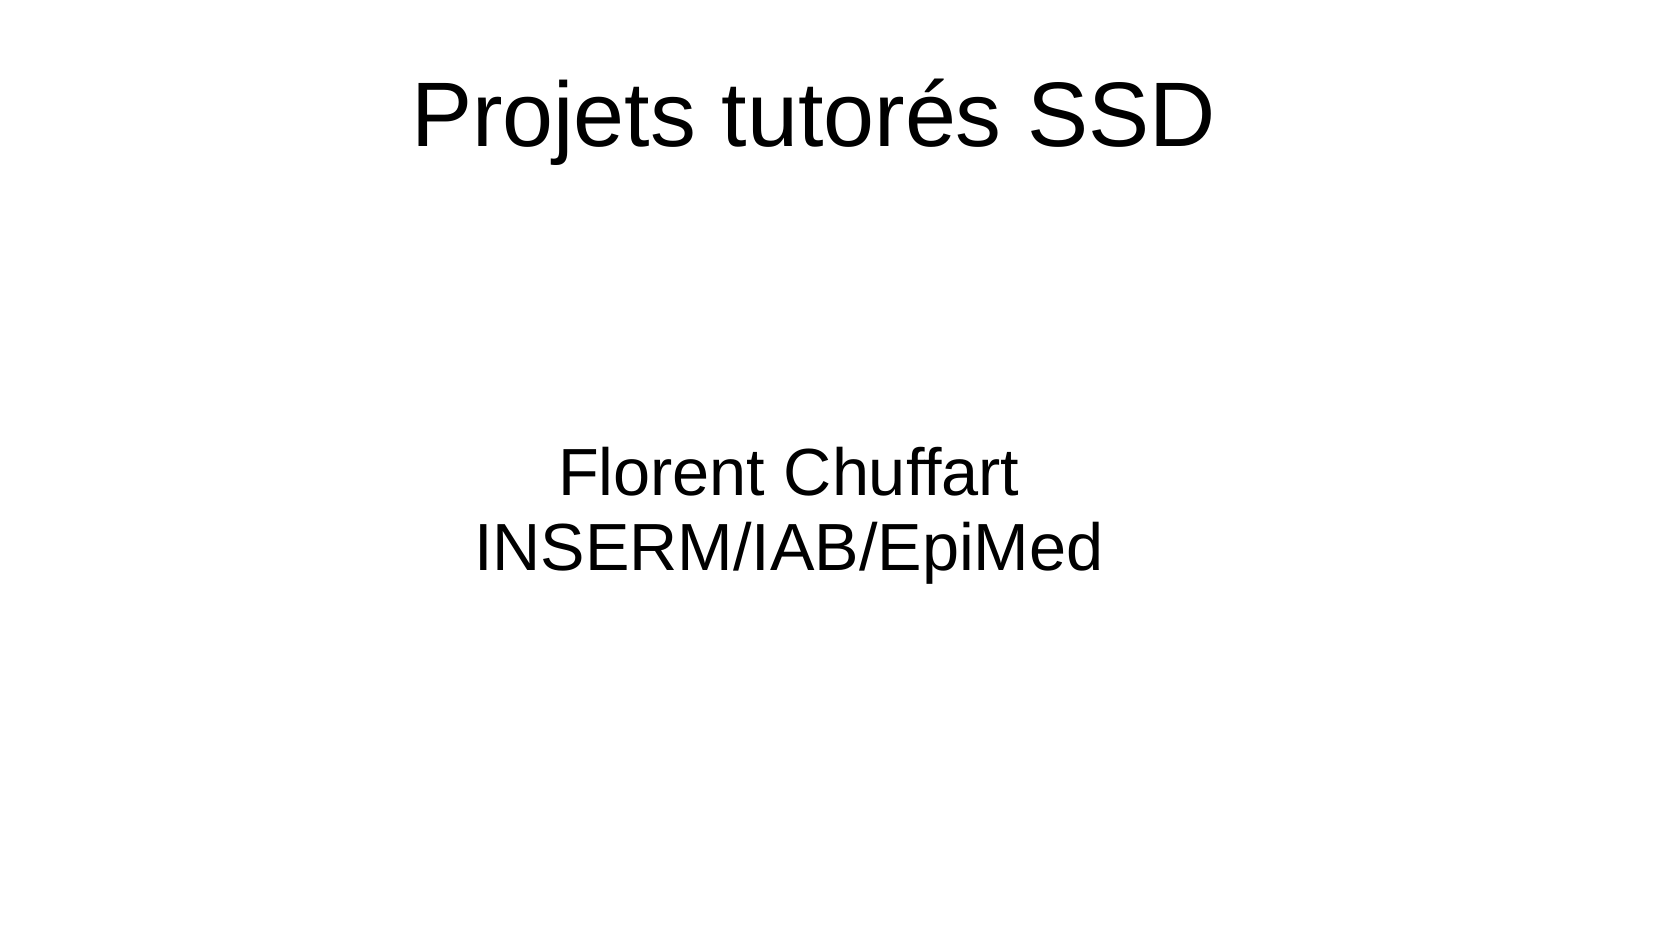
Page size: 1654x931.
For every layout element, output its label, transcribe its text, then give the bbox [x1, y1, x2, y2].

subtitle Florent Chuffart INSERM/IAB/EpiMed [45, 240, 1534, 780]
title Projets tutorés SSD [82, 12, 1571, 218]
